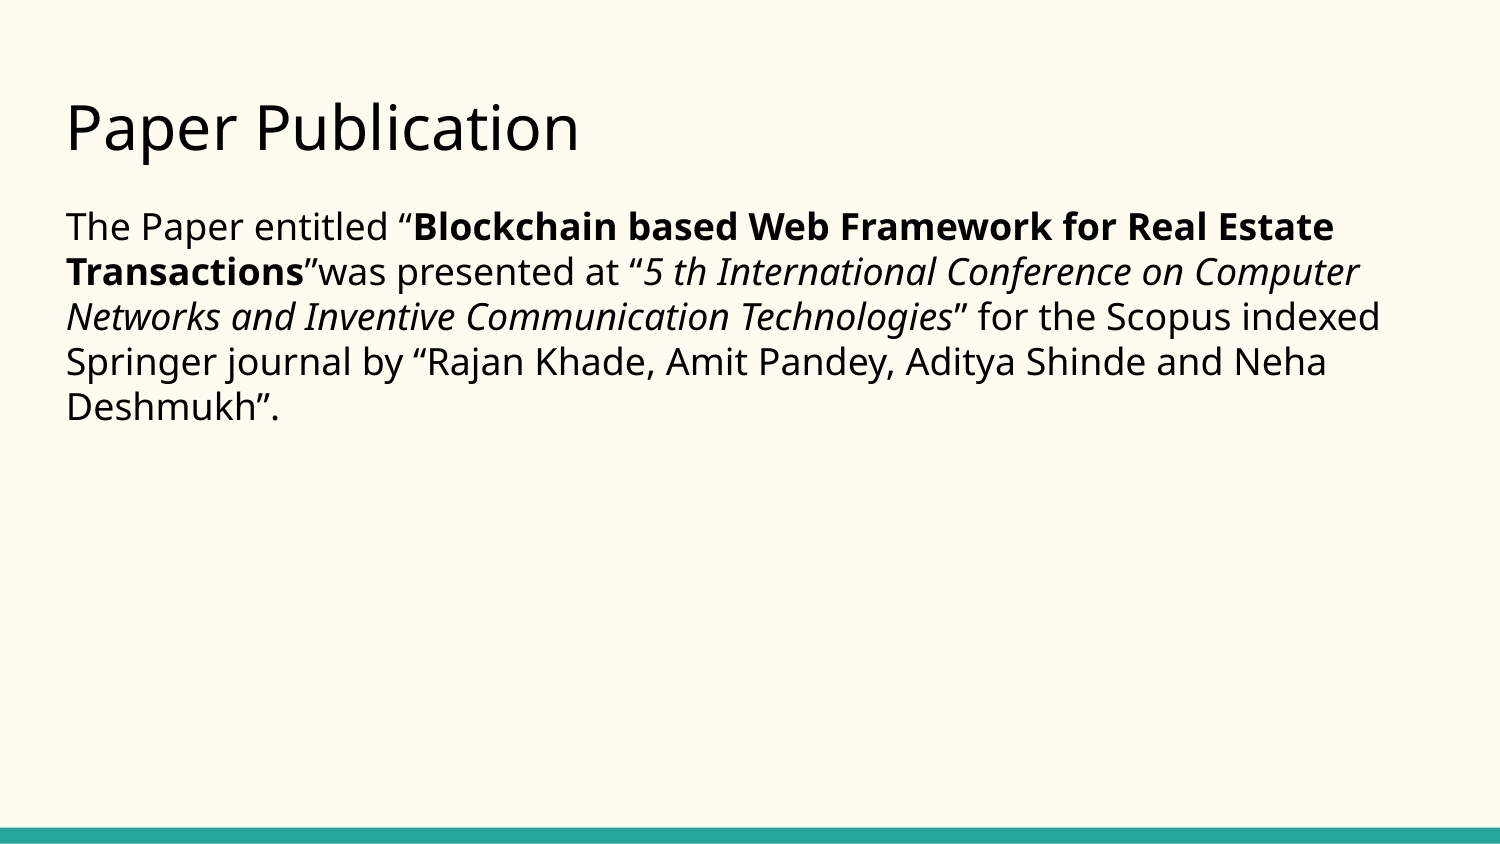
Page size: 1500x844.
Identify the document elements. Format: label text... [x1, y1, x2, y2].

text_box Paper Publication [51, 72, 1449, 174]
text_box The Paper entitled “Blockchain based Web Framework for Real Estate Transactions”was presented at “5 th International Conference on Computer Networks and Inventive Communication Technologies” for the Scopus indexed Springer journal by “Rajan Khade, Amit Pandey, Aditya Shinde and Neha Deshmukh”. [51, 195, 1449, 564]
